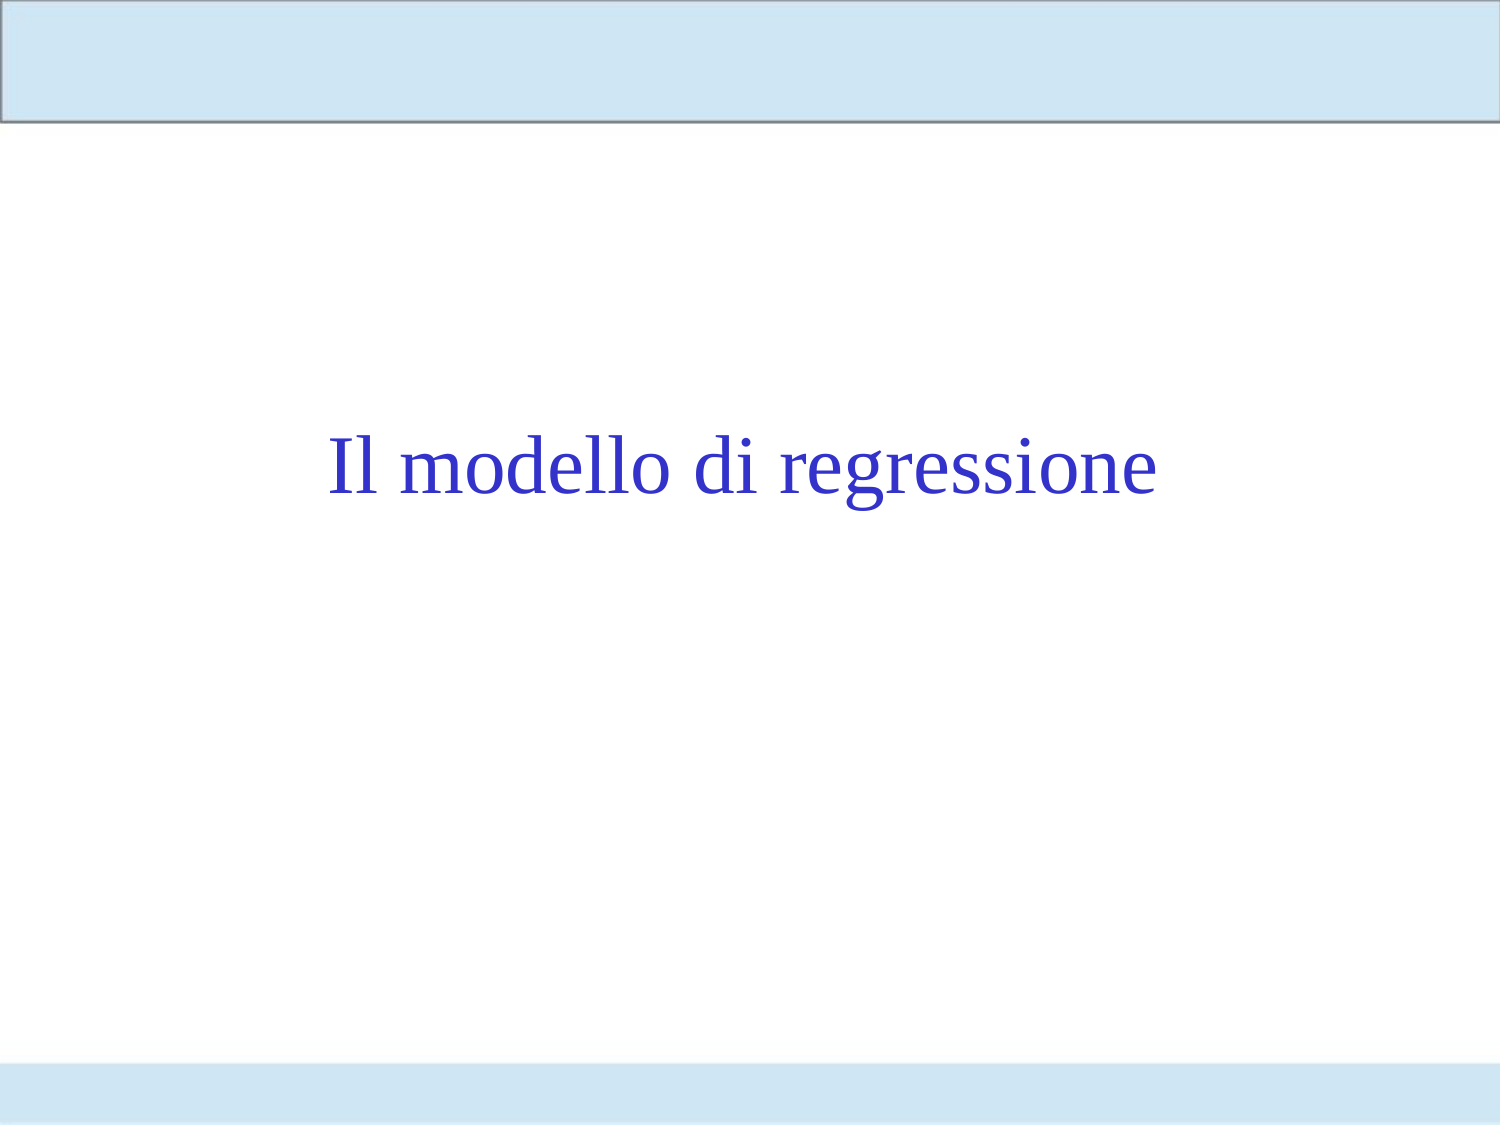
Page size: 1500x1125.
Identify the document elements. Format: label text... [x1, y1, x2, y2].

picture [0, 0, 1500, 1125]
title Il modello di regressione [212, 402, 1276, 518]
